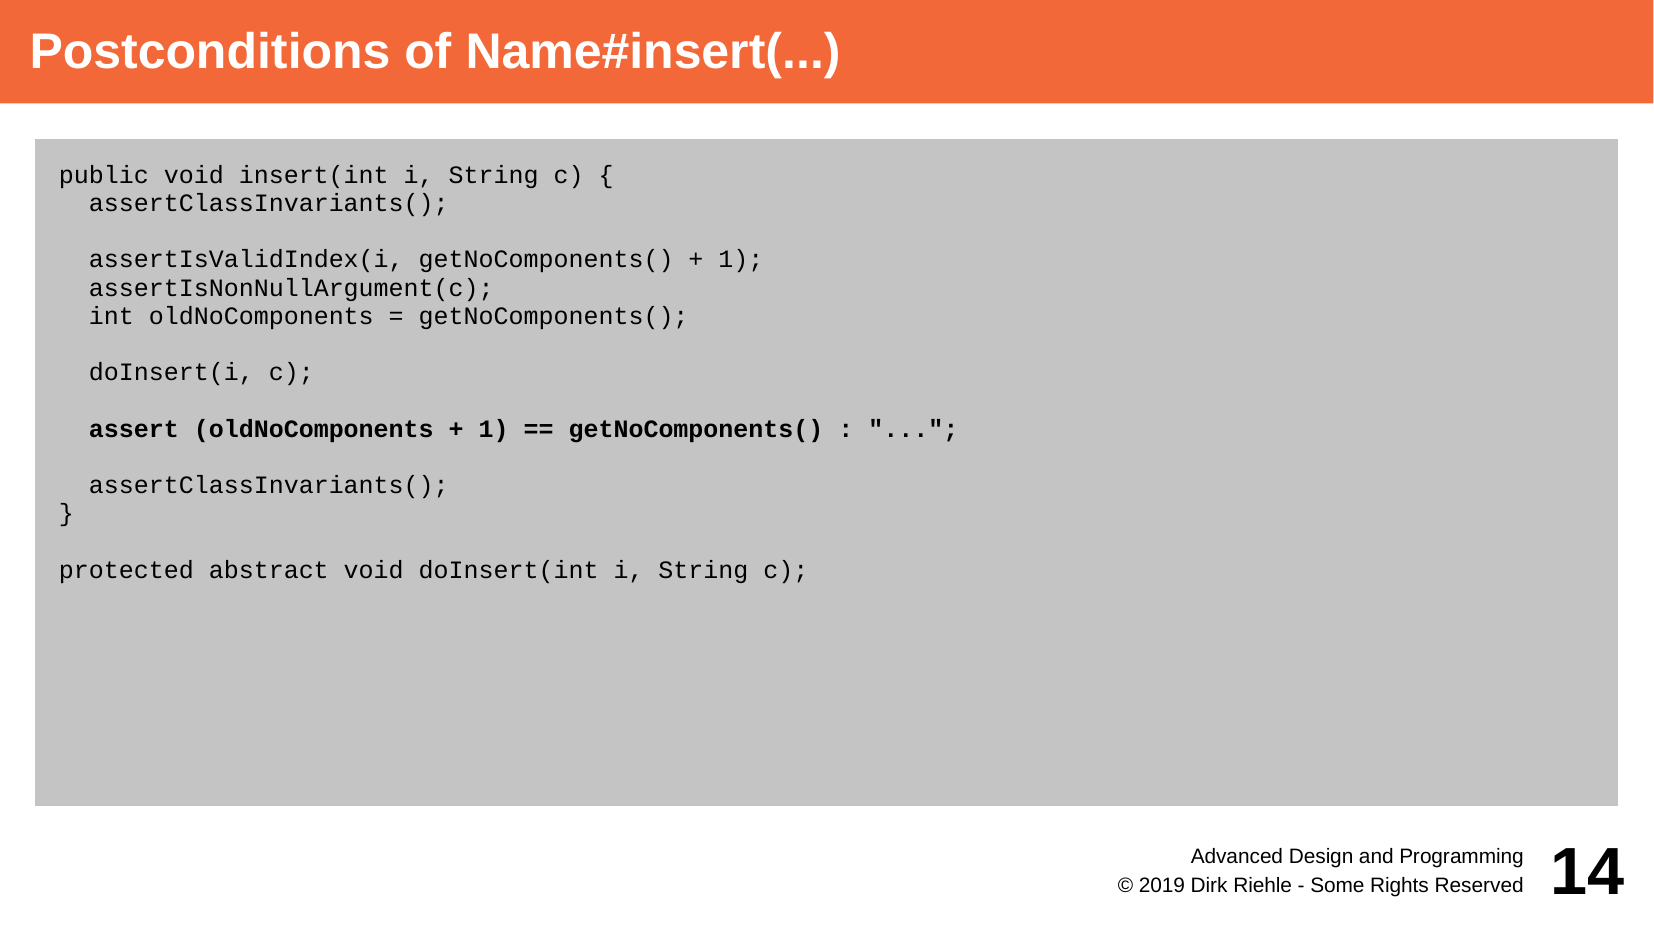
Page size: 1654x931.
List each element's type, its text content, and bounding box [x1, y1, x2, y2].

list public void insert(int i, String c) { assertClassInvariants(); assertIsValidIndex(i, getNoComponents() + 1); assertIsNonNullArgument(c); int oldNoComponents = getNoComponents(); doInsert(i, c); assert (oldNoComponents + 1) == getNoComponents() : "..."; assertClassInvariants(); } protected abstract void doInsert(int i, String c); [29, 132, 1625, 813]
title Postconditions of Name#insert(...) [0, 0, 1654, 104]
